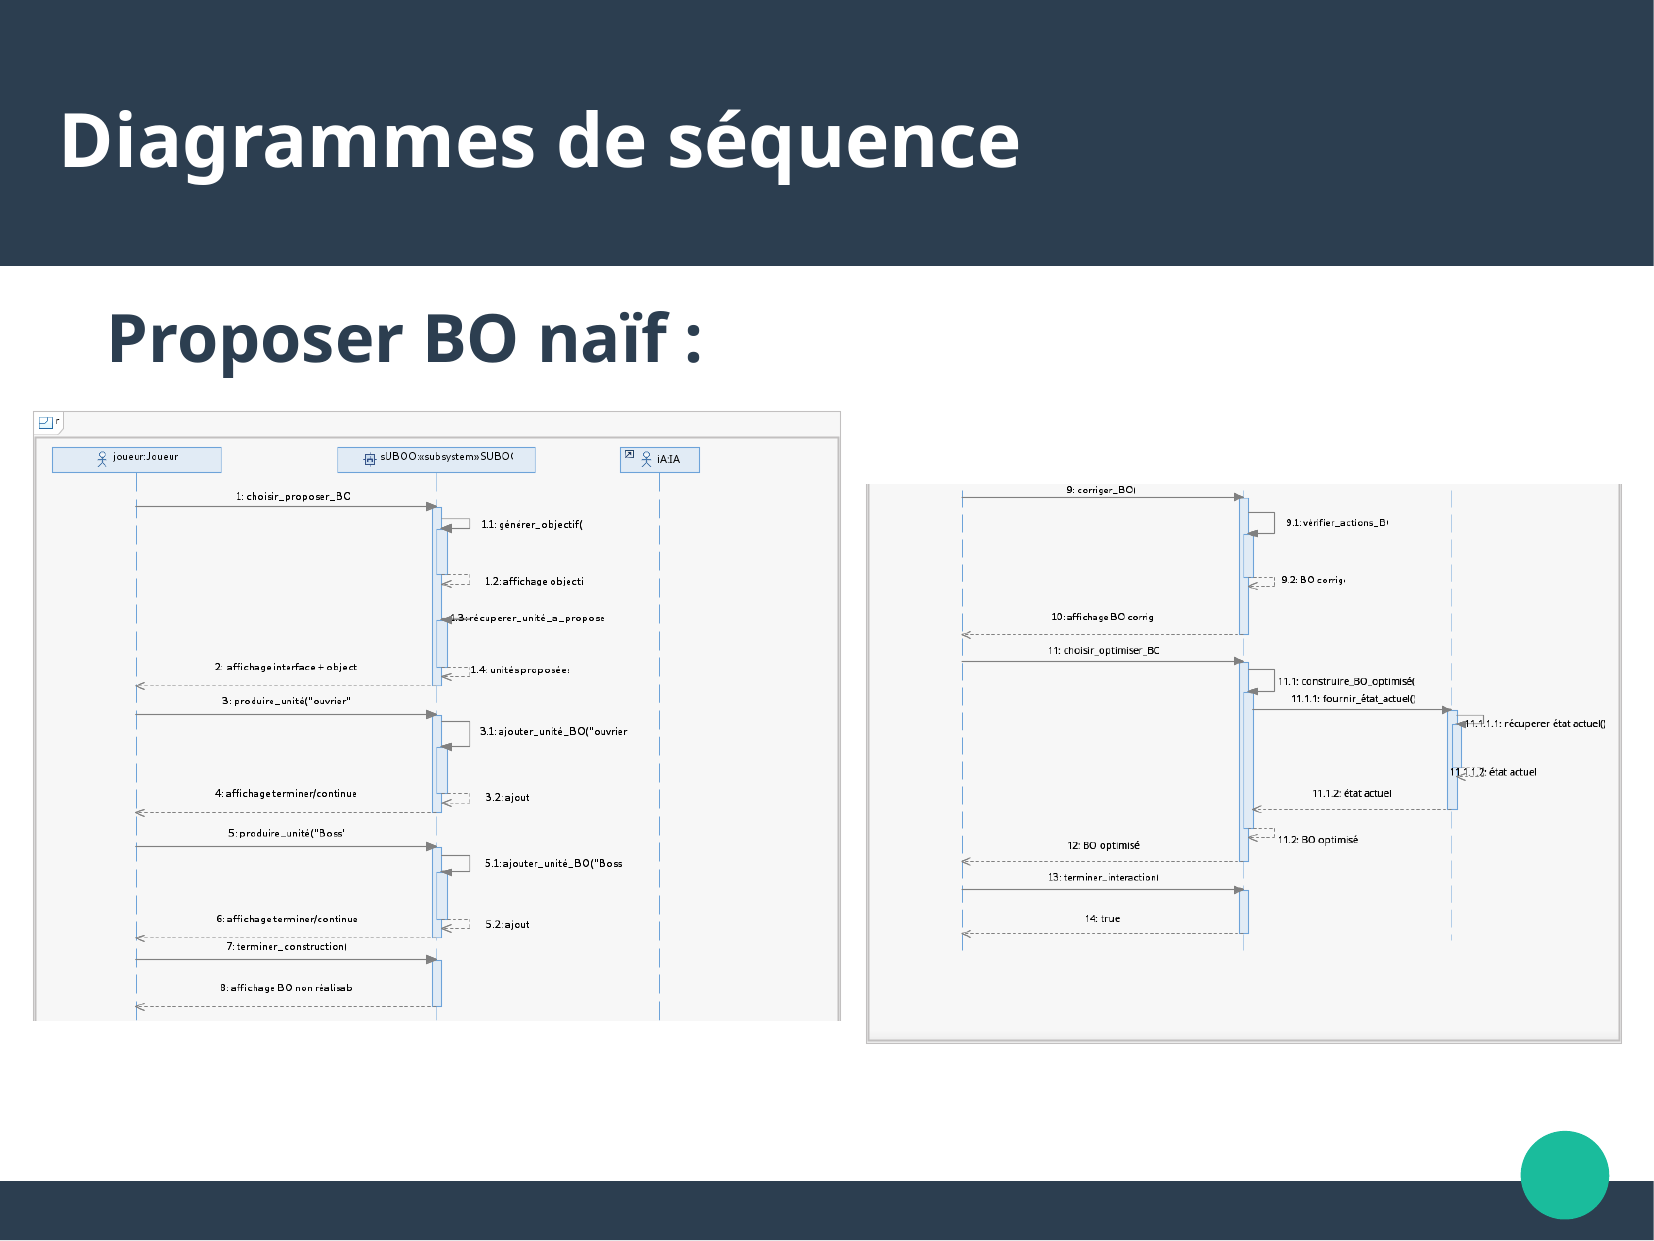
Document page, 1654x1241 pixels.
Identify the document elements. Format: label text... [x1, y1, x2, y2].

picture [23, 401, 850, 1021]
title Diagrammes de séquence [59, 59, 1595, 217]
picture [857, 484, 1630, 1052]
list Proposer BO naïf : [106, 295, 781, 394]
